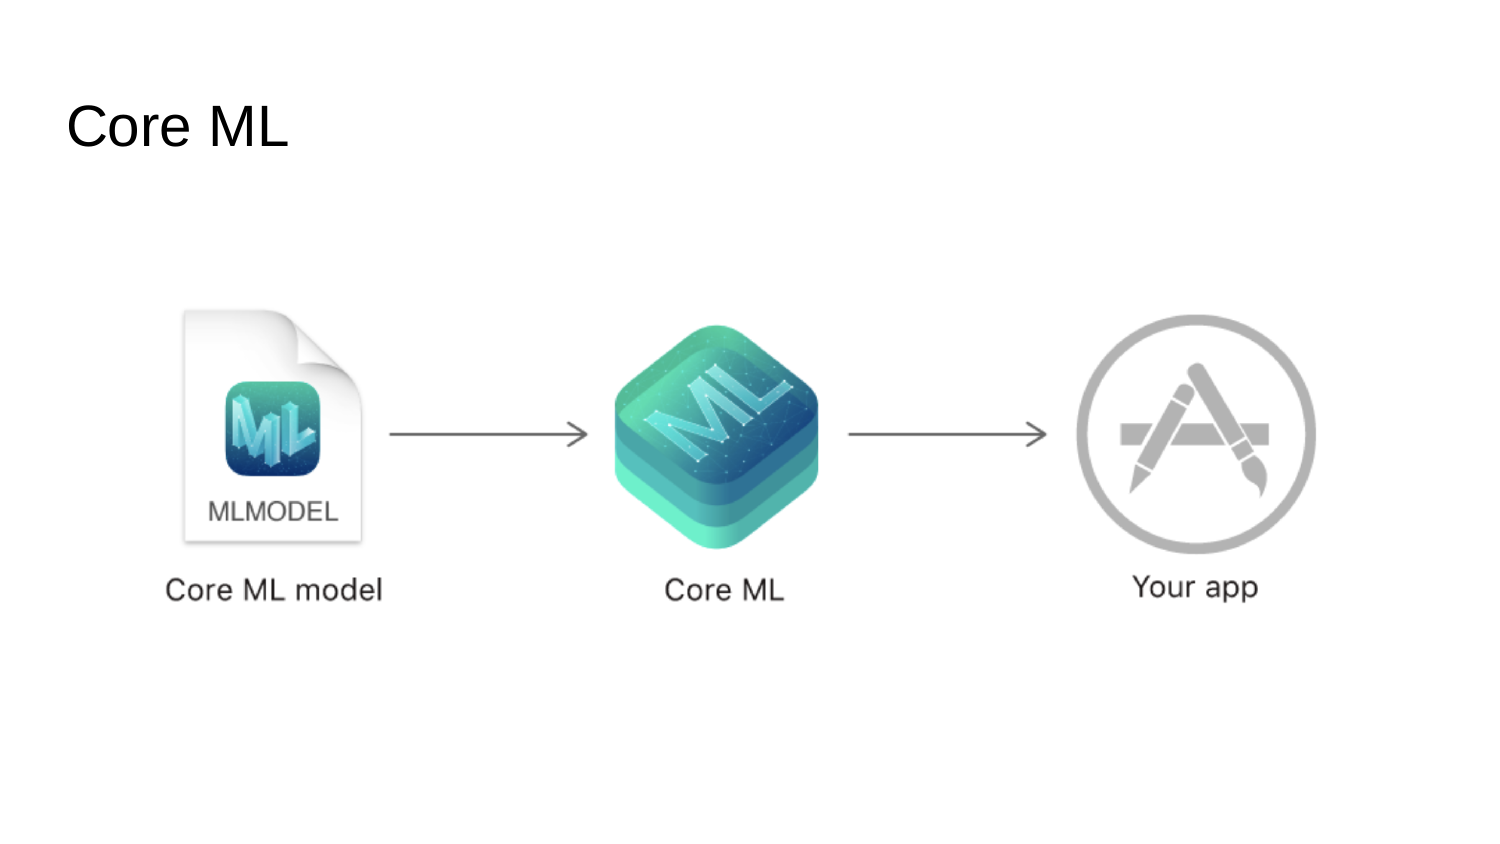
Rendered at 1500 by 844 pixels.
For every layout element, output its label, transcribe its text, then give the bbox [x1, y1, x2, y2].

picture [113, 272, 1387, 619]
title Core ML [51, 72, 1449, 167]
